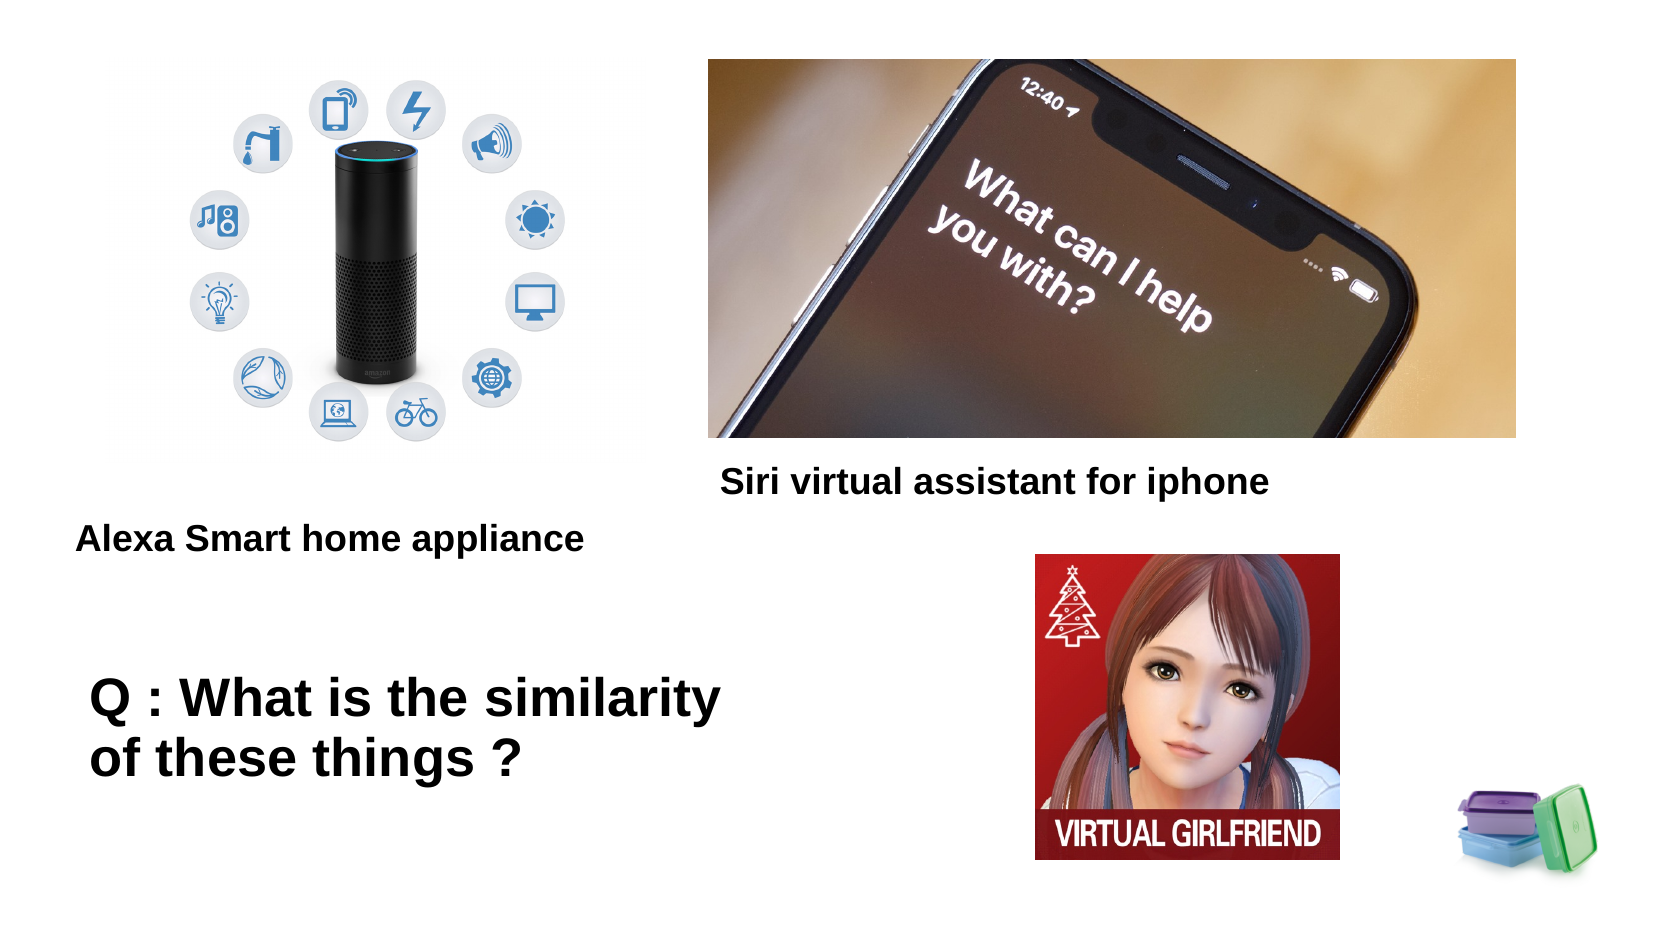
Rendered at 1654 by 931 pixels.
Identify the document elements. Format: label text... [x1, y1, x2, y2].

picture [708, 59, 1516, 439]
picture [1446, 779, 1606, 897]
text_box Siri virtual assistant for iphone [705, 453, 1291, 511]
picture [105, 57, 646, 464]
text_box Alexa Smart home appliance [60, 510, 646, 567]
text_box Q : What is the similarity of these things ? [75, 660, 766, 811]
picture [1035, 554, 1340, 860]
